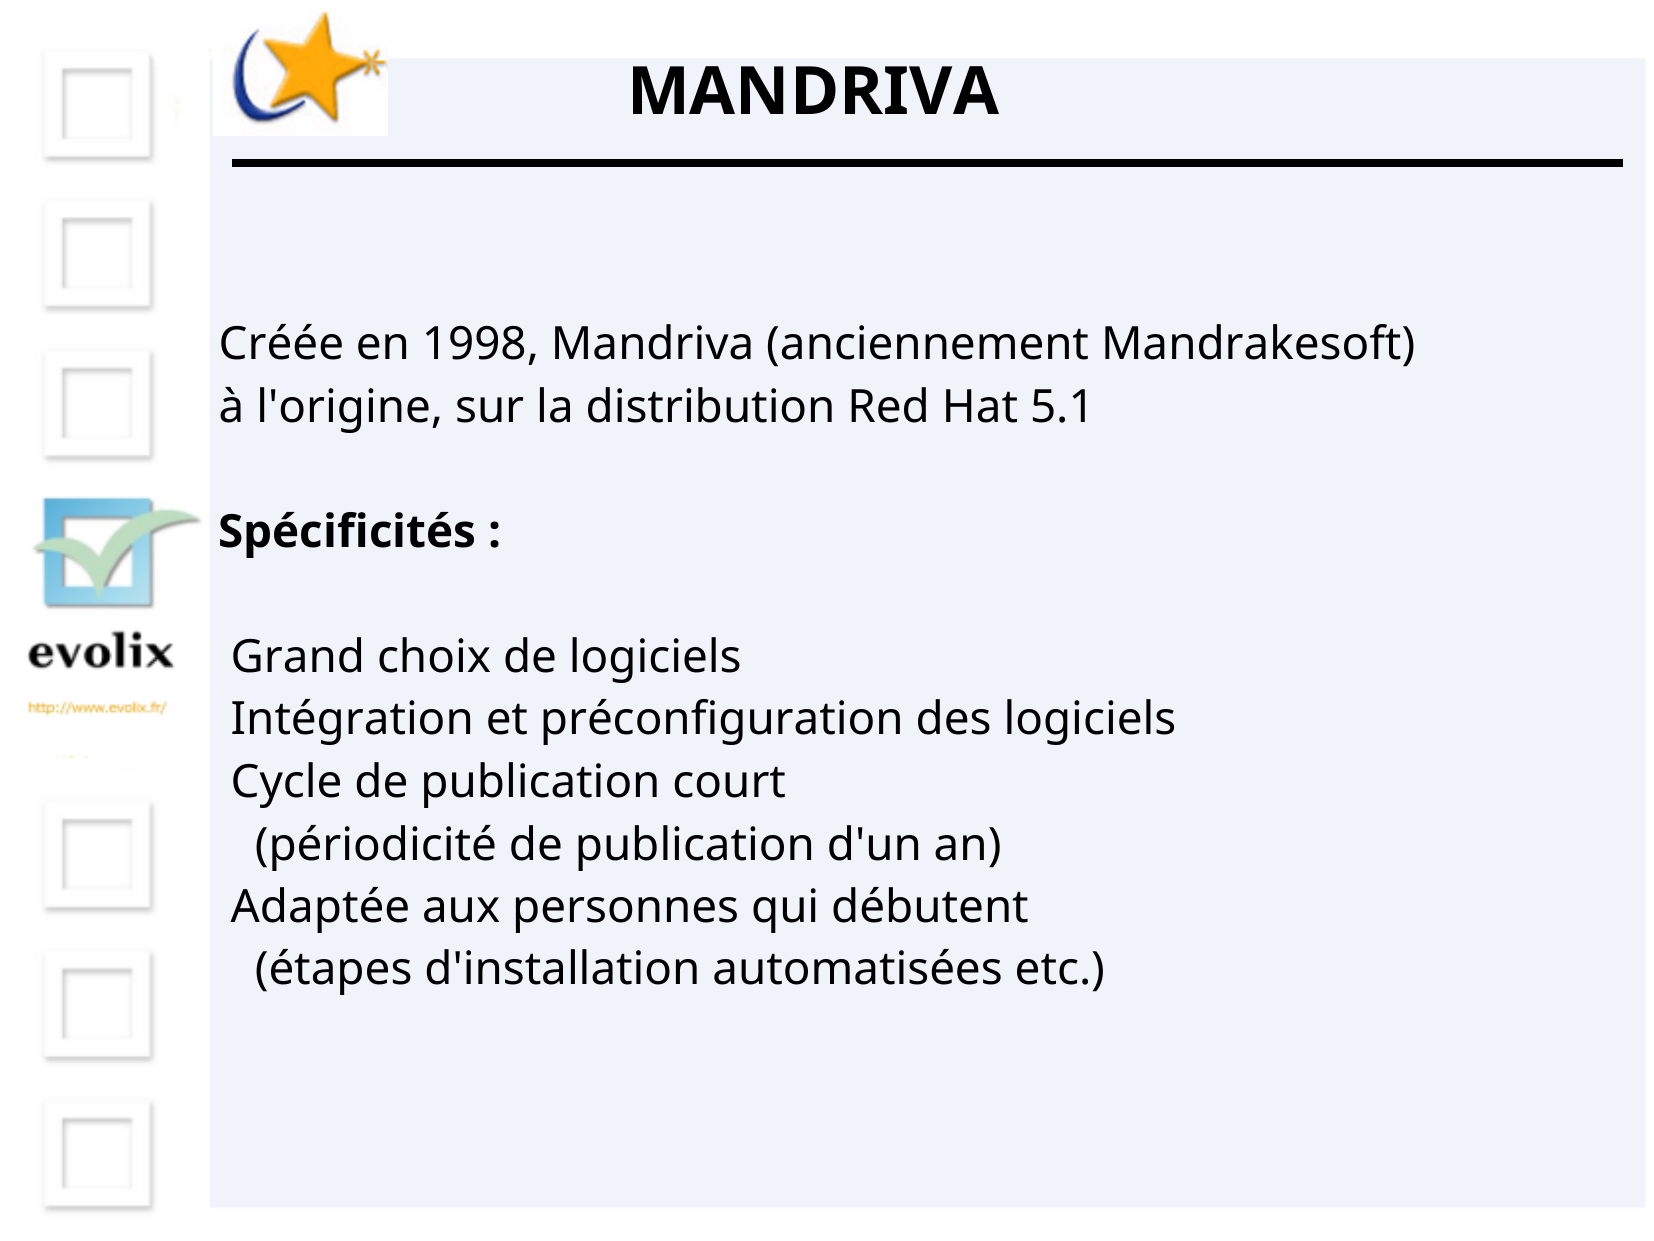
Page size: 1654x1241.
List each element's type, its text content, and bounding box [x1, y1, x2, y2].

picture [0, 49, 1654, 1218]
title MANDRIVA [22, 27, 1604, 151]
picture [213, 0, 388, 136]
subtitle Créée en 1998, Mandriva (anciennement Mandrakesoft) à l'origine, sur la distribution Red Hat 5.1 Spécificités : ­ Grand choix de logiciels ­ Intégration et préconfiguration des logiciels ­ Cycle de publication court (périodicité de publication d'un an) ­ Adaptée aux personnes qui débutent (étapes d'installation automatisées etc.) [183, 199, 1539, 1173]
